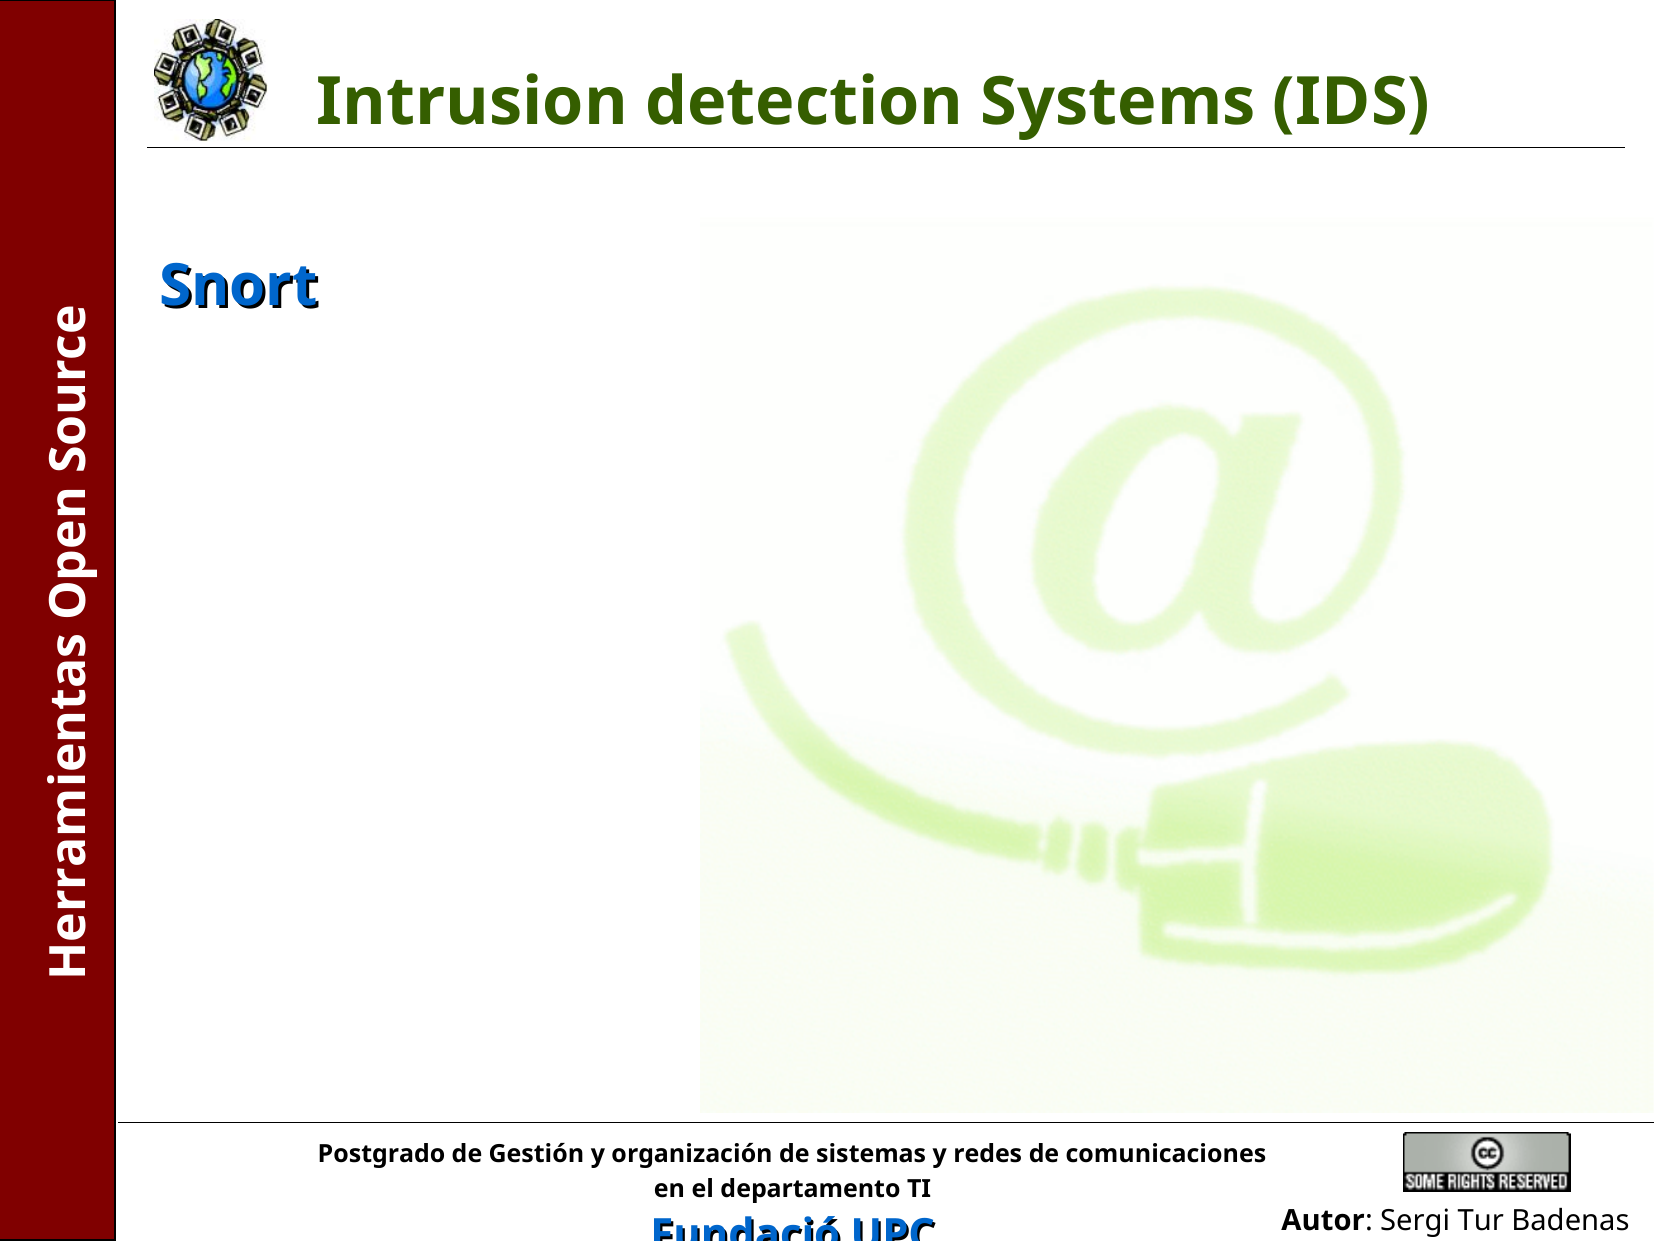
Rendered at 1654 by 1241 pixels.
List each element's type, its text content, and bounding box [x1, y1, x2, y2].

picture [1403, 1132, 1571, 1192]
title Intrusion detection Systems (IDS) [129, 56, 1619, 141]
list Snort [141, 242, 1630, 1078]
picture [700, 217, 1654, 1113]
picture [154, 19, 268, 56]
